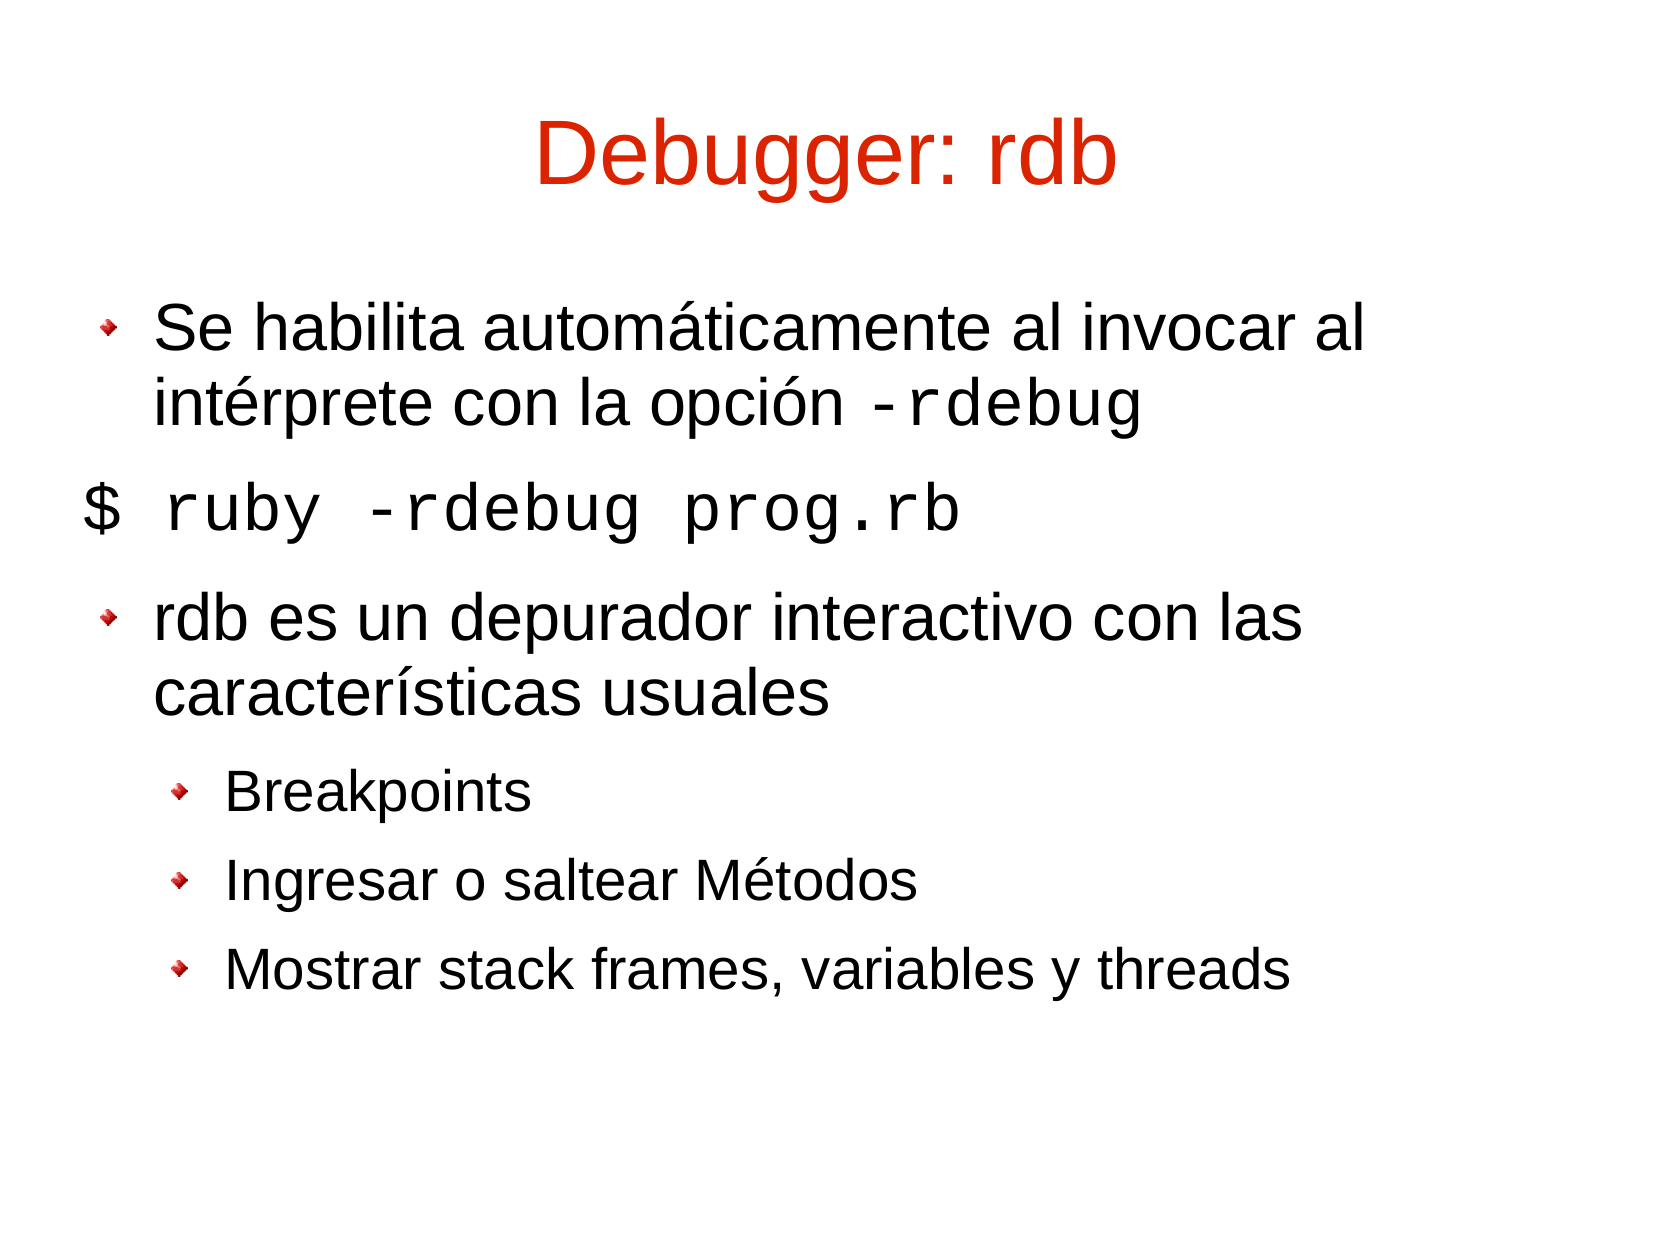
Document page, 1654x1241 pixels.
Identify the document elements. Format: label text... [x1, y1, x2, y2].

title Debugger: rdb [82, 49, 1571, 257]
list Se habilita automáticamente al invocar al intérprete con la opción -rdebug $ ruby -rdebug prog.rb rdb es un depurador interactivo con las características usuales Breakpoints Ingresar o saltear Métodos Mostrar stack frames, variables y threads [82, 290, 1571, 1109]
